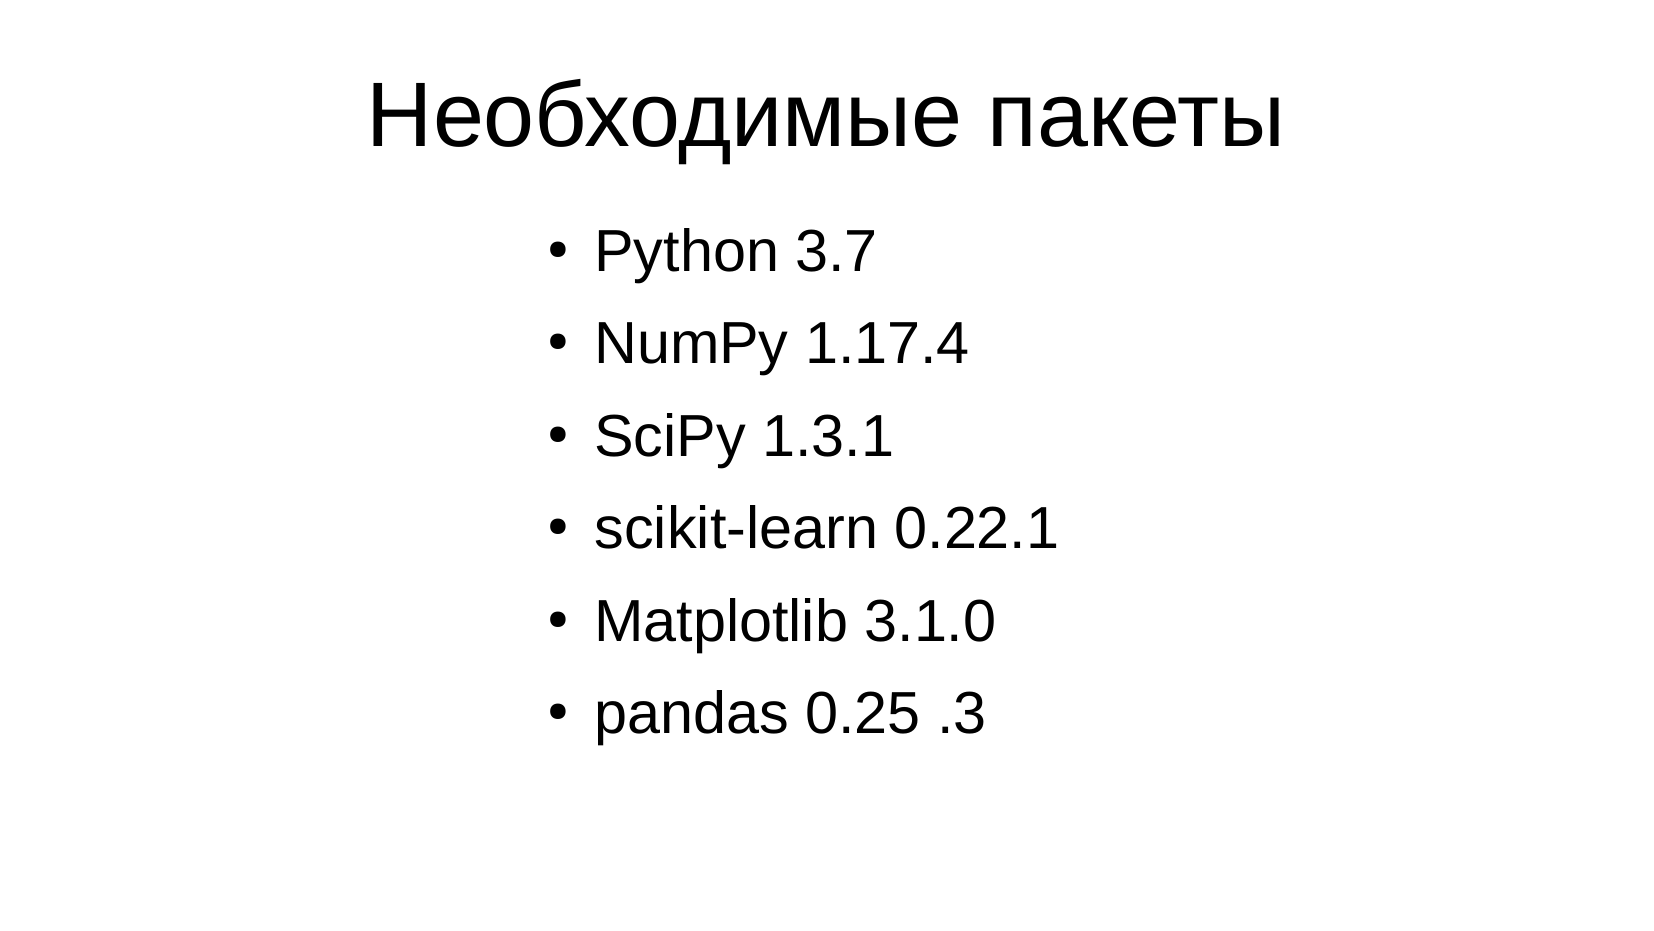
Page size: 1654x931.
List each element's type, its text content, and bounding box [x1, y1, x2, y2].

title Необходимые пакеты [82, 37, 1571, 193]
list Python 3.7 NumPy 1.17.4 SciPy 1.3.1 scikit-learn 0.22.1 Matplotlib 3.1.0 pandas 0.25 .3 [531, 217, 1093, 758]
